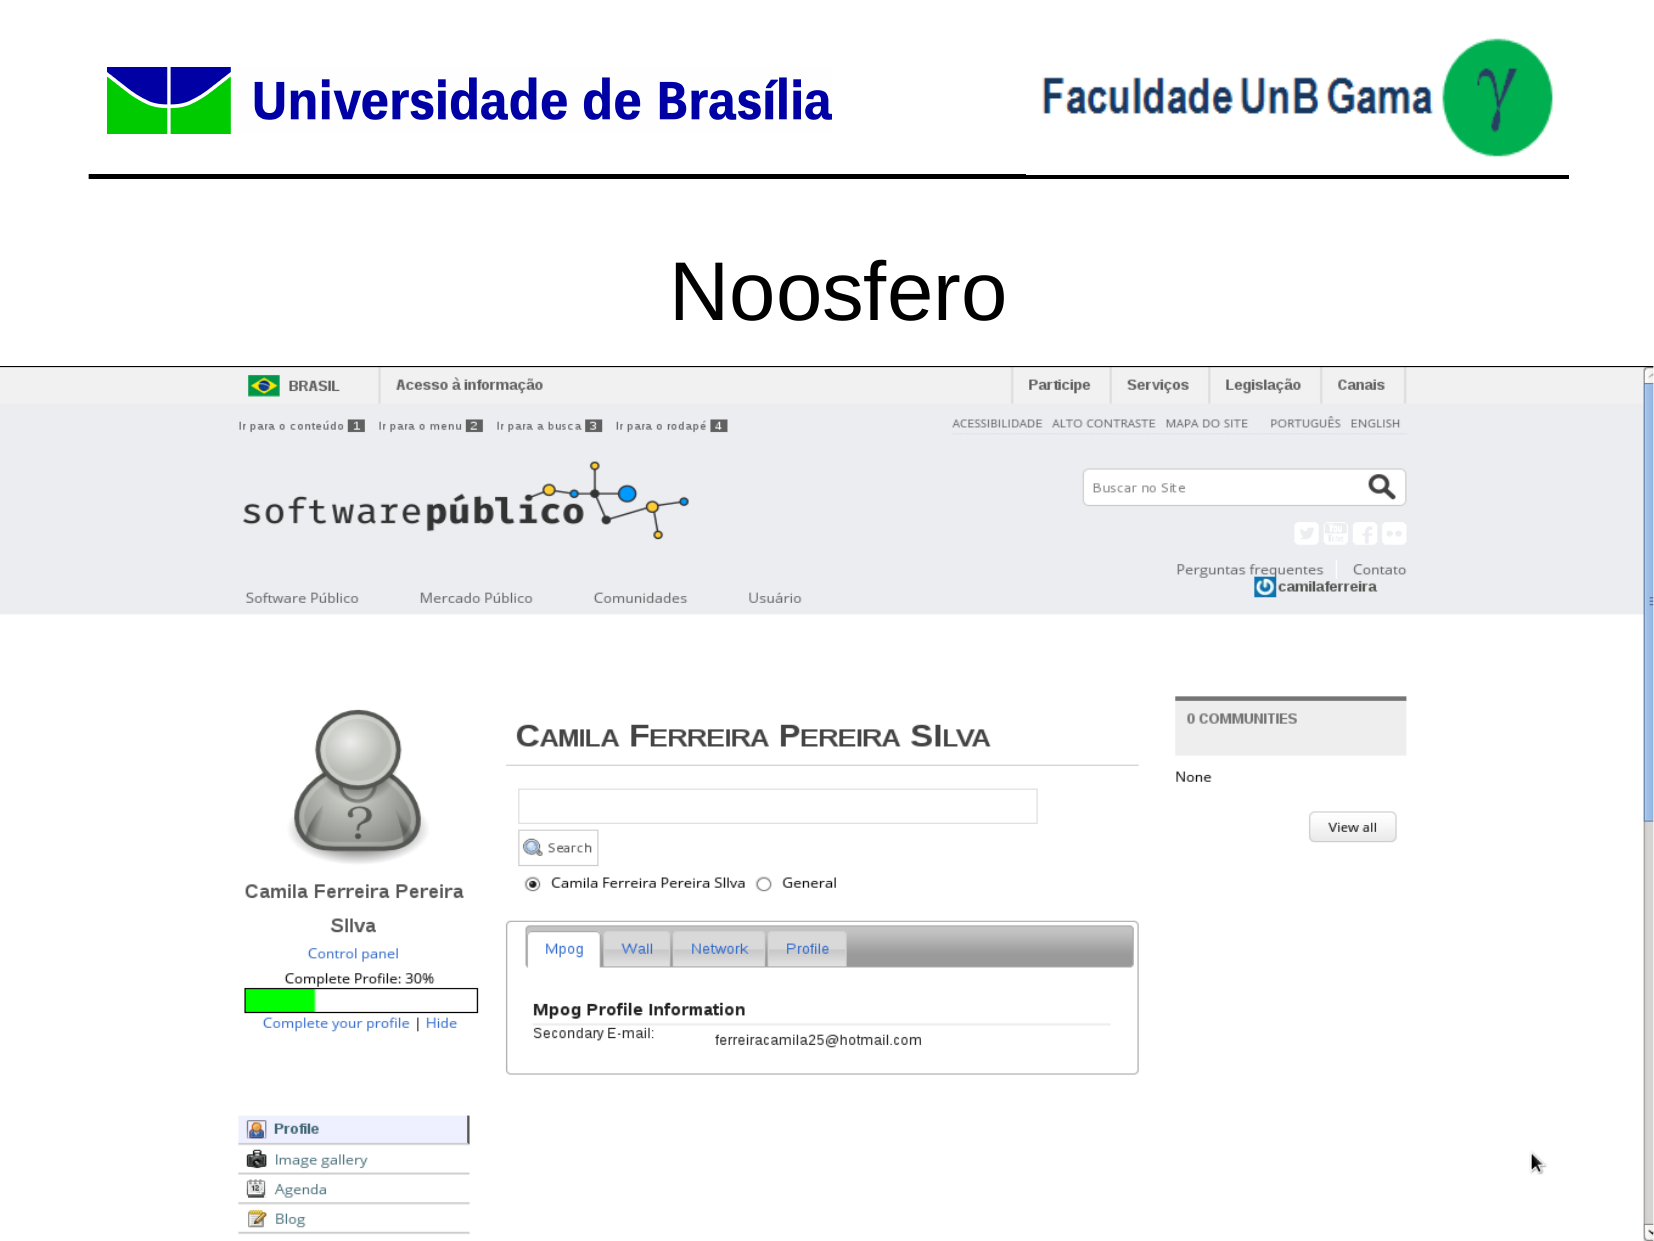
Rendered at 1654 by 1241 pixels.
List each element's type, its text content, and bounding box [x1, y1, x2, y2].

picture [88, 26, 1571, 225]
subtitle Noosfero [94, 0, 1583, 366]
picture [0, 366, 1654, 1241]
